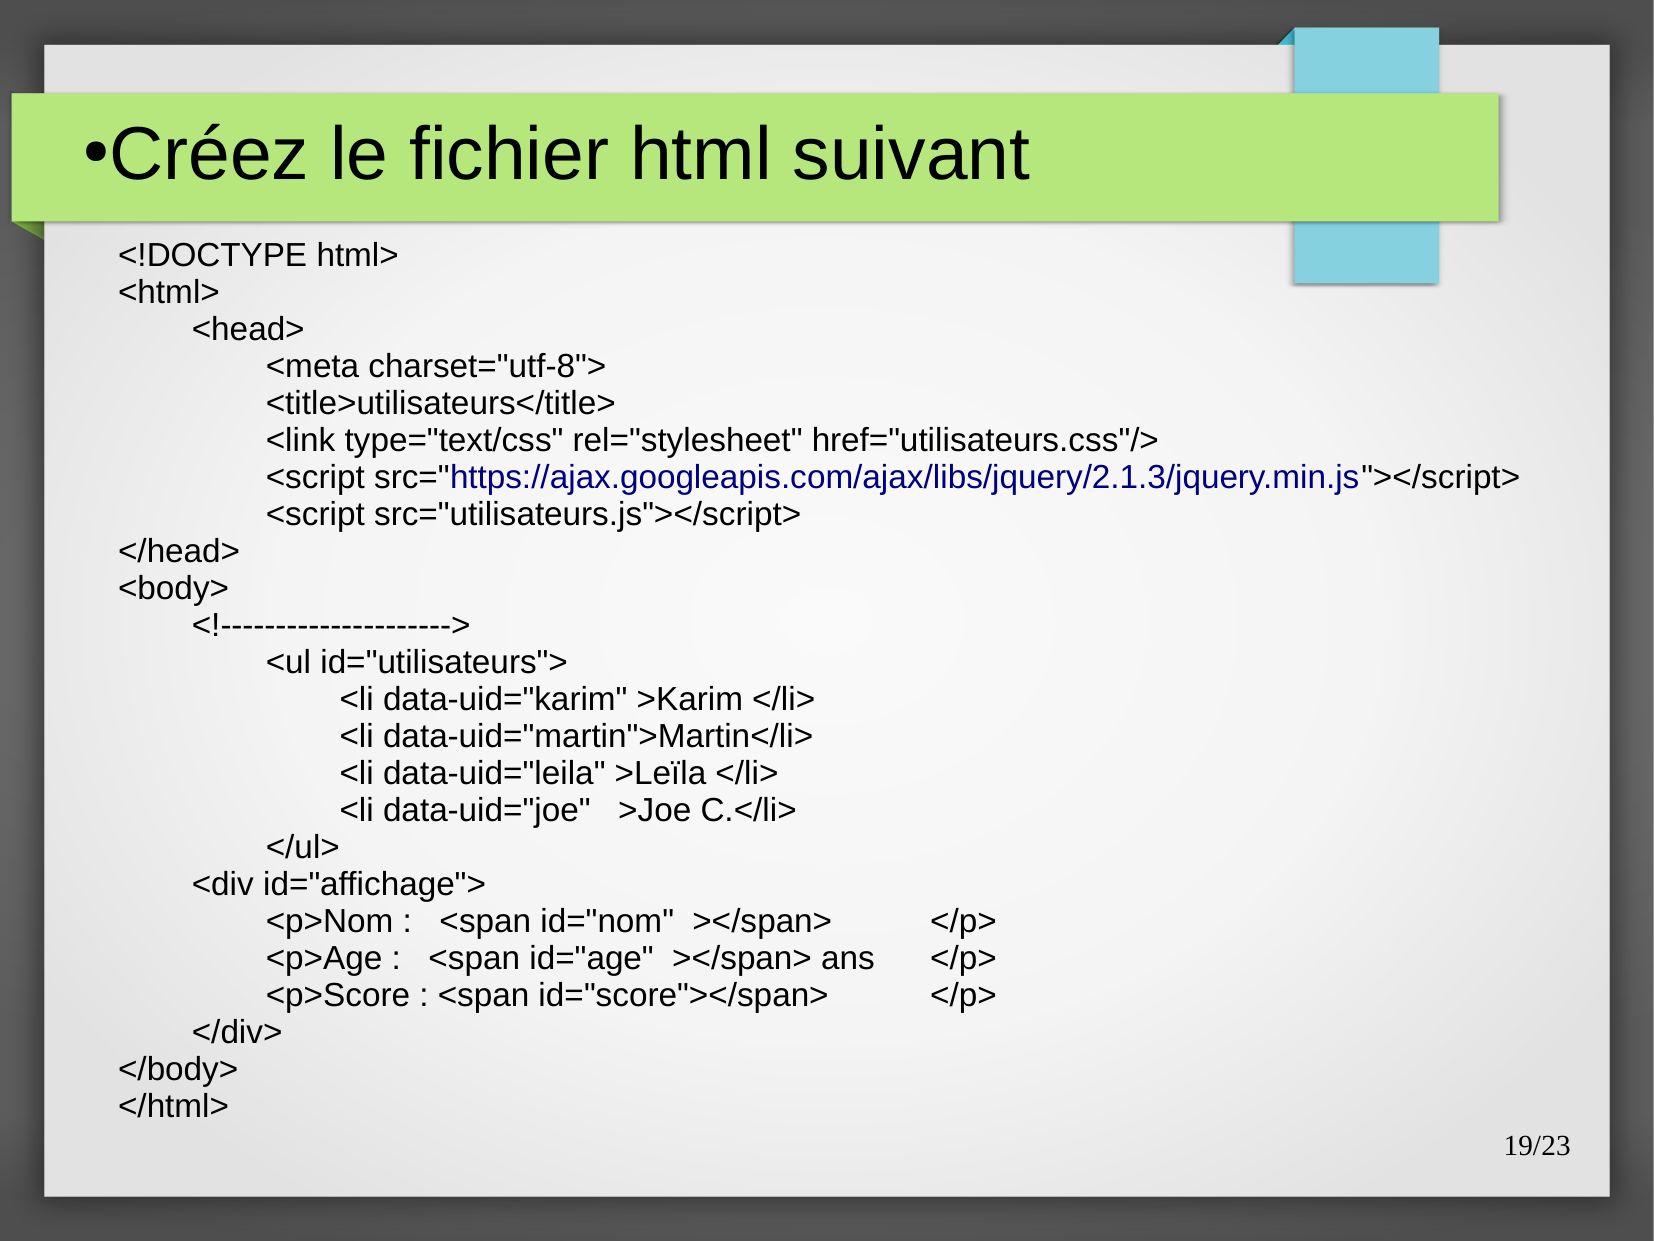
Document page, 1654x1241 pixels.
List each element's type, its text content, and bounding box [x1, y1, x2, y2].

picture [0, 0, 1654, 1241]
title Créez le fichier html suivant [82, 94, 1264, 213]
list <!DOCTYPE html> <html> <head> <meta charset="utf-8"> <title>utilisateurs</title> <link type="text/css" rel="stylesheet" href="utilisateurs.css"/> <script src="https://ajax.googleapis.com/ajax/libs/jquery/2.1.3/jquery.min.js"></script> <script src="utilisateurs.js"></script> </head> <body> <!---------------------> <ul id="utilisateurs"> <li data-uid="karim" >Karim </li> <li data-uid="martin">Martin</li> <li data-uid="leila" >Leïla </li> <li data-uid="joe" >Joe C.</li> </ul> <div id="affichage"> <p>Nom : <span id="nom" ></span> </p> <p>Age : <span id="age" ></span> ans </p> <p>Score : <span id="score"></span> </p> </div> </body> </html> [47, 236, 1536, 1182]
